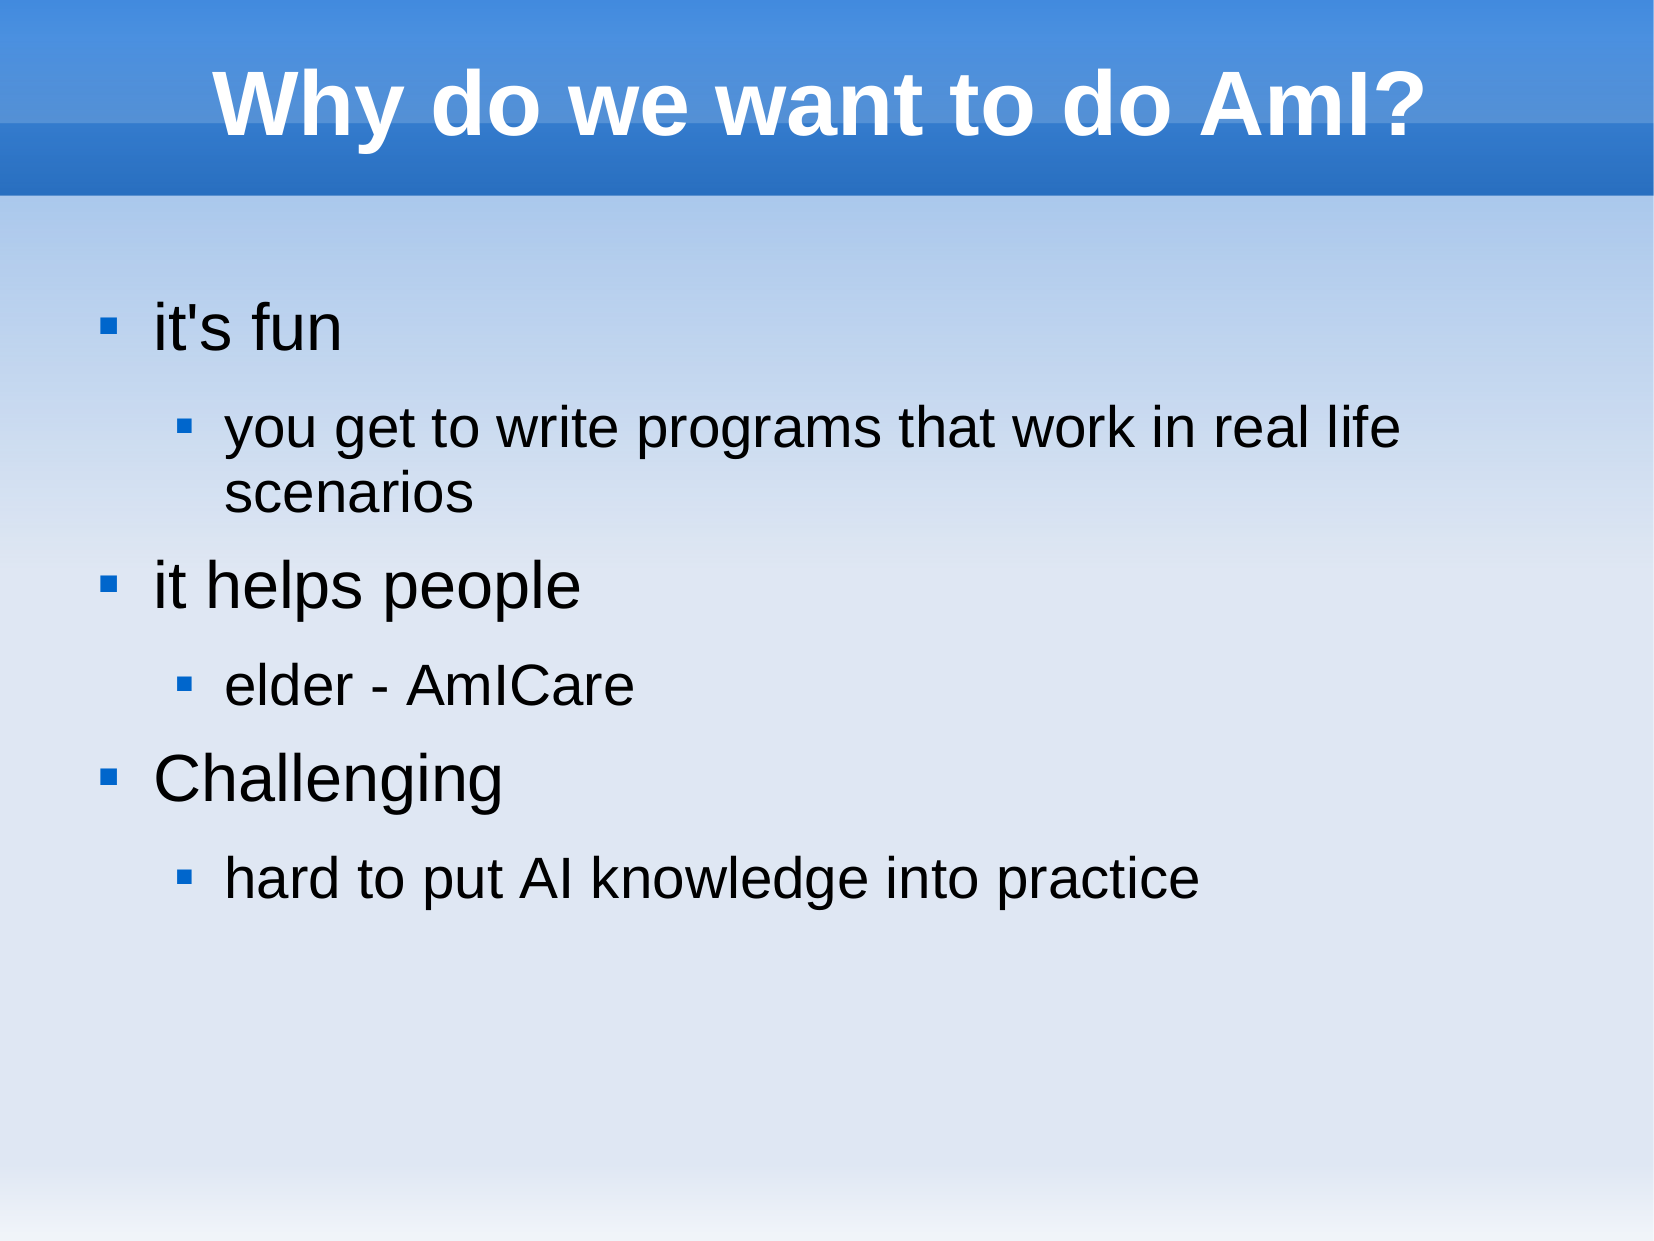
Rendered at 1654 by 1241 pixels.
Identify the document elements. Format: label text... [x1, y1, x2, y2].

title Why do we want to do AmI? [76, 7, 1565, 200]
picture [0, 0, 1654, 1241]
list it's fun you get to write programs that work in real life scenarios it helps people elder - AmICare Challenging hard to put AI knowledge into practice [82, 290, 1571, 1094]
